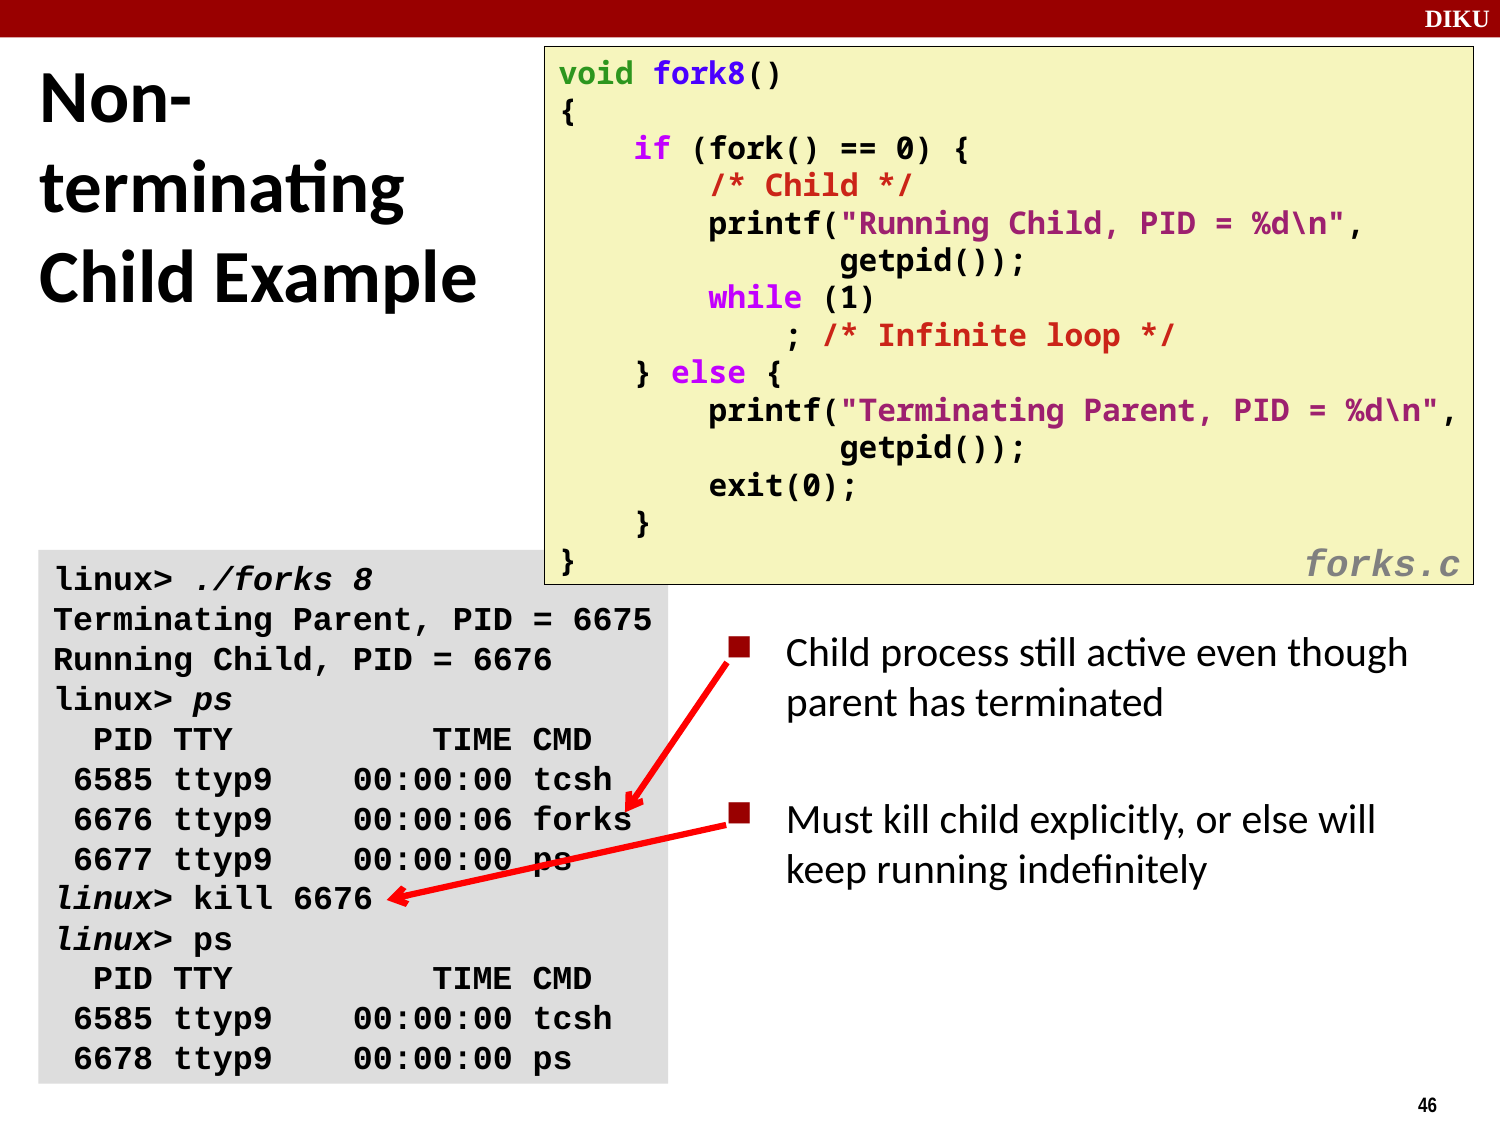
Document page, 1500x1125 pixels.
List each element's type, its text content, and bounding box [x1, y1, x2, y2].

list Child process still active even though parent has terminated Must kill child explicitly, or else will keep running indefinitely [714, 617, 1425, 1063]
title Non- terminating Child Example [24, 50, 543, 316]
text_box forks.c [1288, 534, 1477, 593]
text_box linux> ./forks 8 Terminating Parent, PID = 6675 Running Child, PID = 6676 linux> ps PID TTY TIME CMD 6585 ttyp9 00:00:00 tcsh 6676 ttyp9 00:00:06 forks 6677 ttyp9 00:00:00 ps linux> kill 6676 linux> ps PID TTY TIME CMD 6585 ttyp9 00:00:00 tcsh 6678 ttyp9 00:00:00 ps [38, 549, 669, 1084]
text_box void fork8() { if (fork() == 0) { /* Child */ printf("Running Child, PID = %d\n", getpid()); while (1) ; /* Infinite loop */ } else { printf("Terminating Parent, PID = %d\n", getpid()); exit(0); } } [543, 45, 1474, 585]
